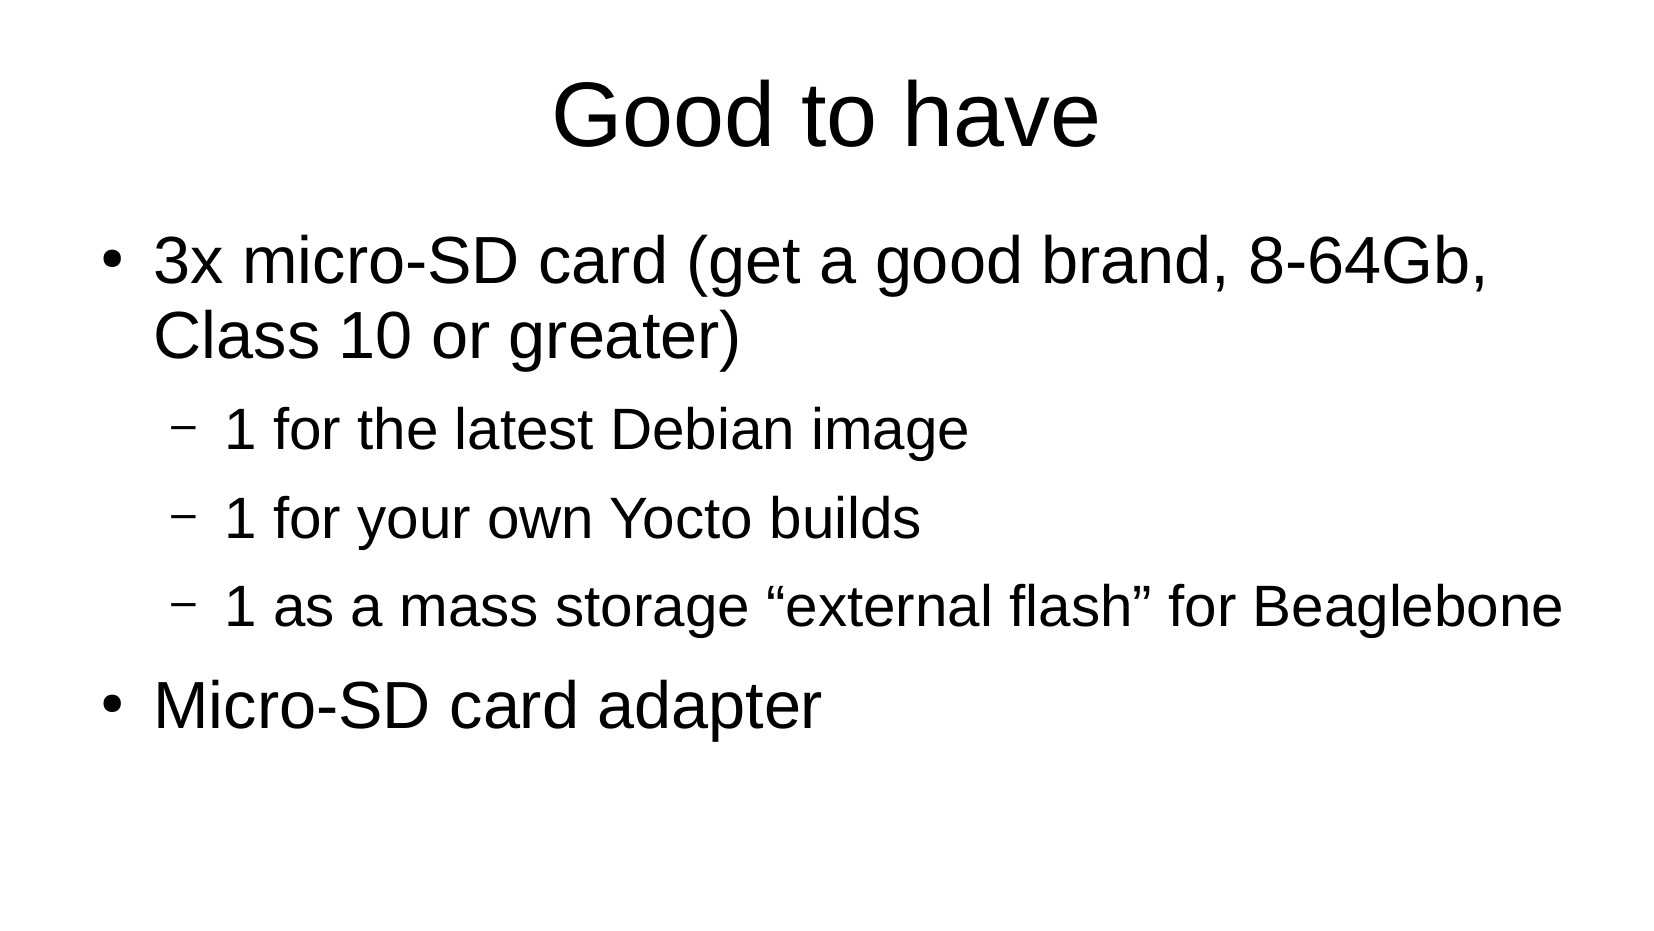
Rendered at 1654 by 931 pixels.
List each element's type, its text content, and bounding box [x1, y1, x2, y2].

list 3x micro-SD card (get a good brand, 8-64Gb, Class 10 or greater) 1 for the latest Debian image 1 for your own Yocto builds 1 as a mass storage “external flash” for Beaglebone Micro-SD card adapter [82, 223, 1571, 763]
title Good to have [82, 37, 1571, 193]
